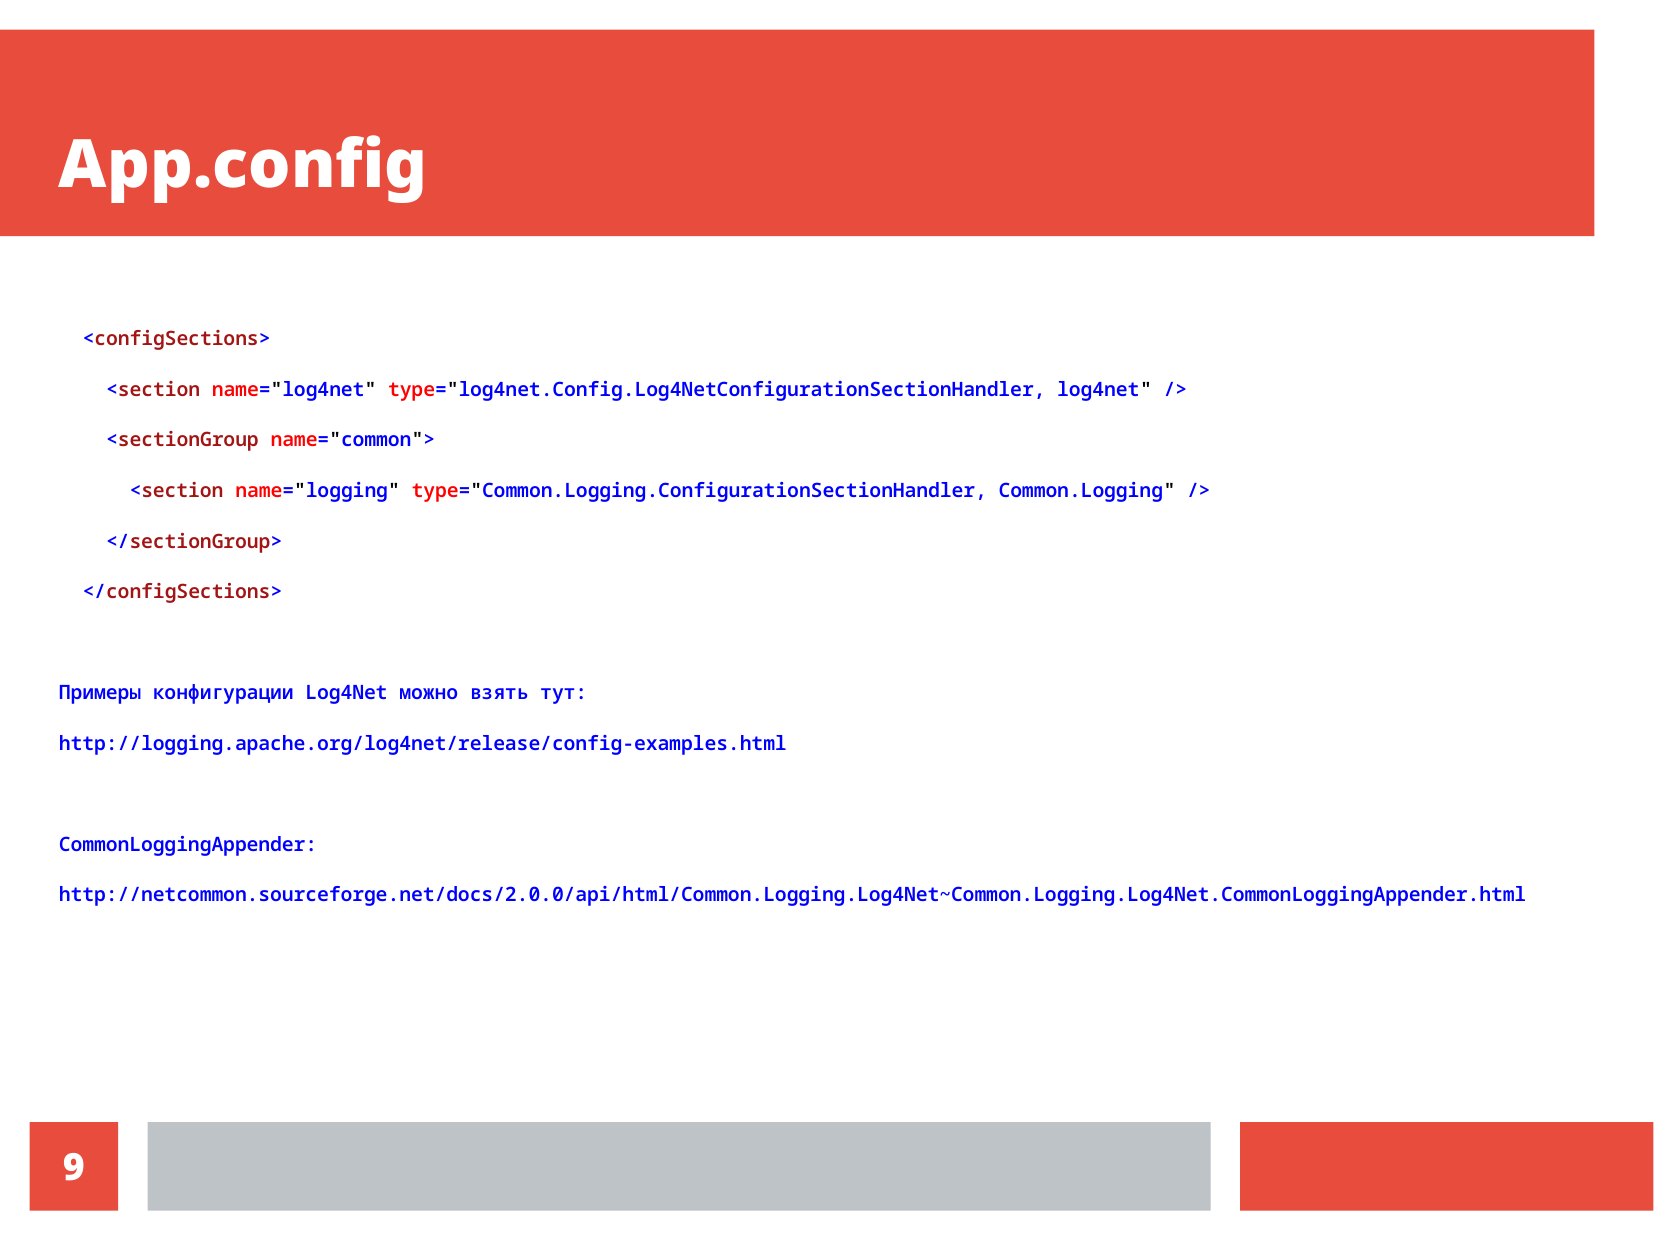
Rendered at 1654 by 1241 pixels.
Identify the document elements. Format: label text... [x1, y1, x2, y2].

list <configSections> <section name="log4net" type="log4net.Config.Log4NetConfigurationSectionHandler, log4net" /> <sectionGroup name="common"> <section name="logging" type="Common.Logging.ConfigurationSectionHandler, Common.Logging" /> </sectionGroup> </configSections> Примеры конфигурации Log4Net можно взять тут: http://logging.apache.org/log4net/release/config-examples.html CommonLoggingAppender: http://netcommon.sourceforge.net/docs/2.0.0/api/html/Common.Logging.Log4Net~Common.Logging.Log4Net.CommonLoggingAppender.html [59, 324, 1565, 1093]
title App.config [59, 59, 1595, 207]
